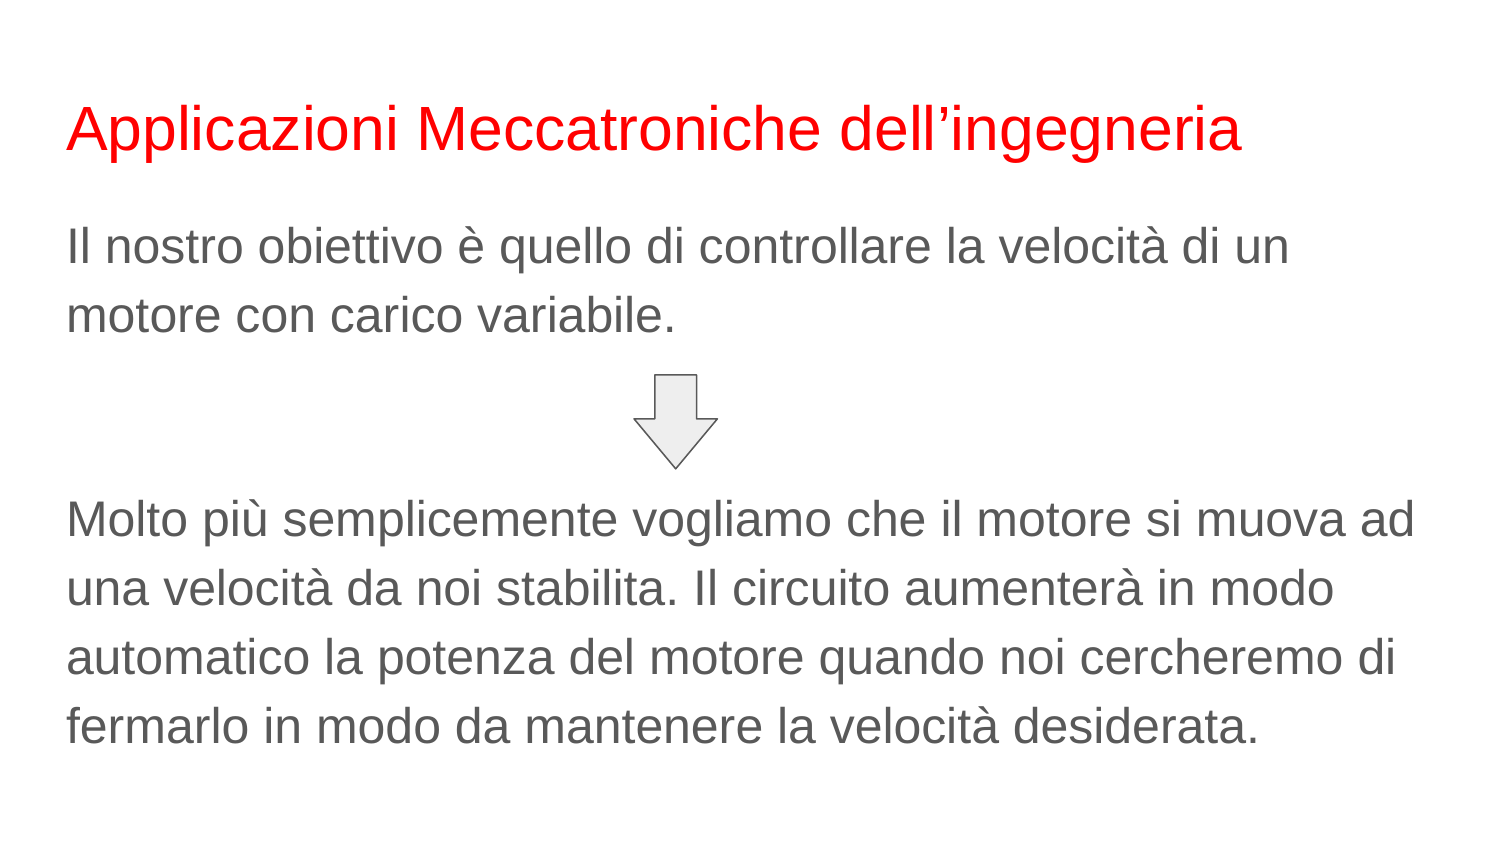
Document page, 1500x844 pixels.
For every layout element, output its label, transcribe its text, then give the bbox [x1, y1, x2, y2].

title Applicazioni Meccatroniche dell’ingegneria [51, 72, 1449, 167]
list Il nostro obiettivo è quello di controllare la velocità di un motore con carico variabile. Molto più semplicemente vogliamo che il motore si muova ad una velocità da noi stabilita. Il circuito aumenterà in modo automatico la potenza del motore quando noi cercheremo di fermarlo in modo da mantenere la velocità desiderata. [51, 189, 1449, 750]
text_box [634, 374, 718, 469]
